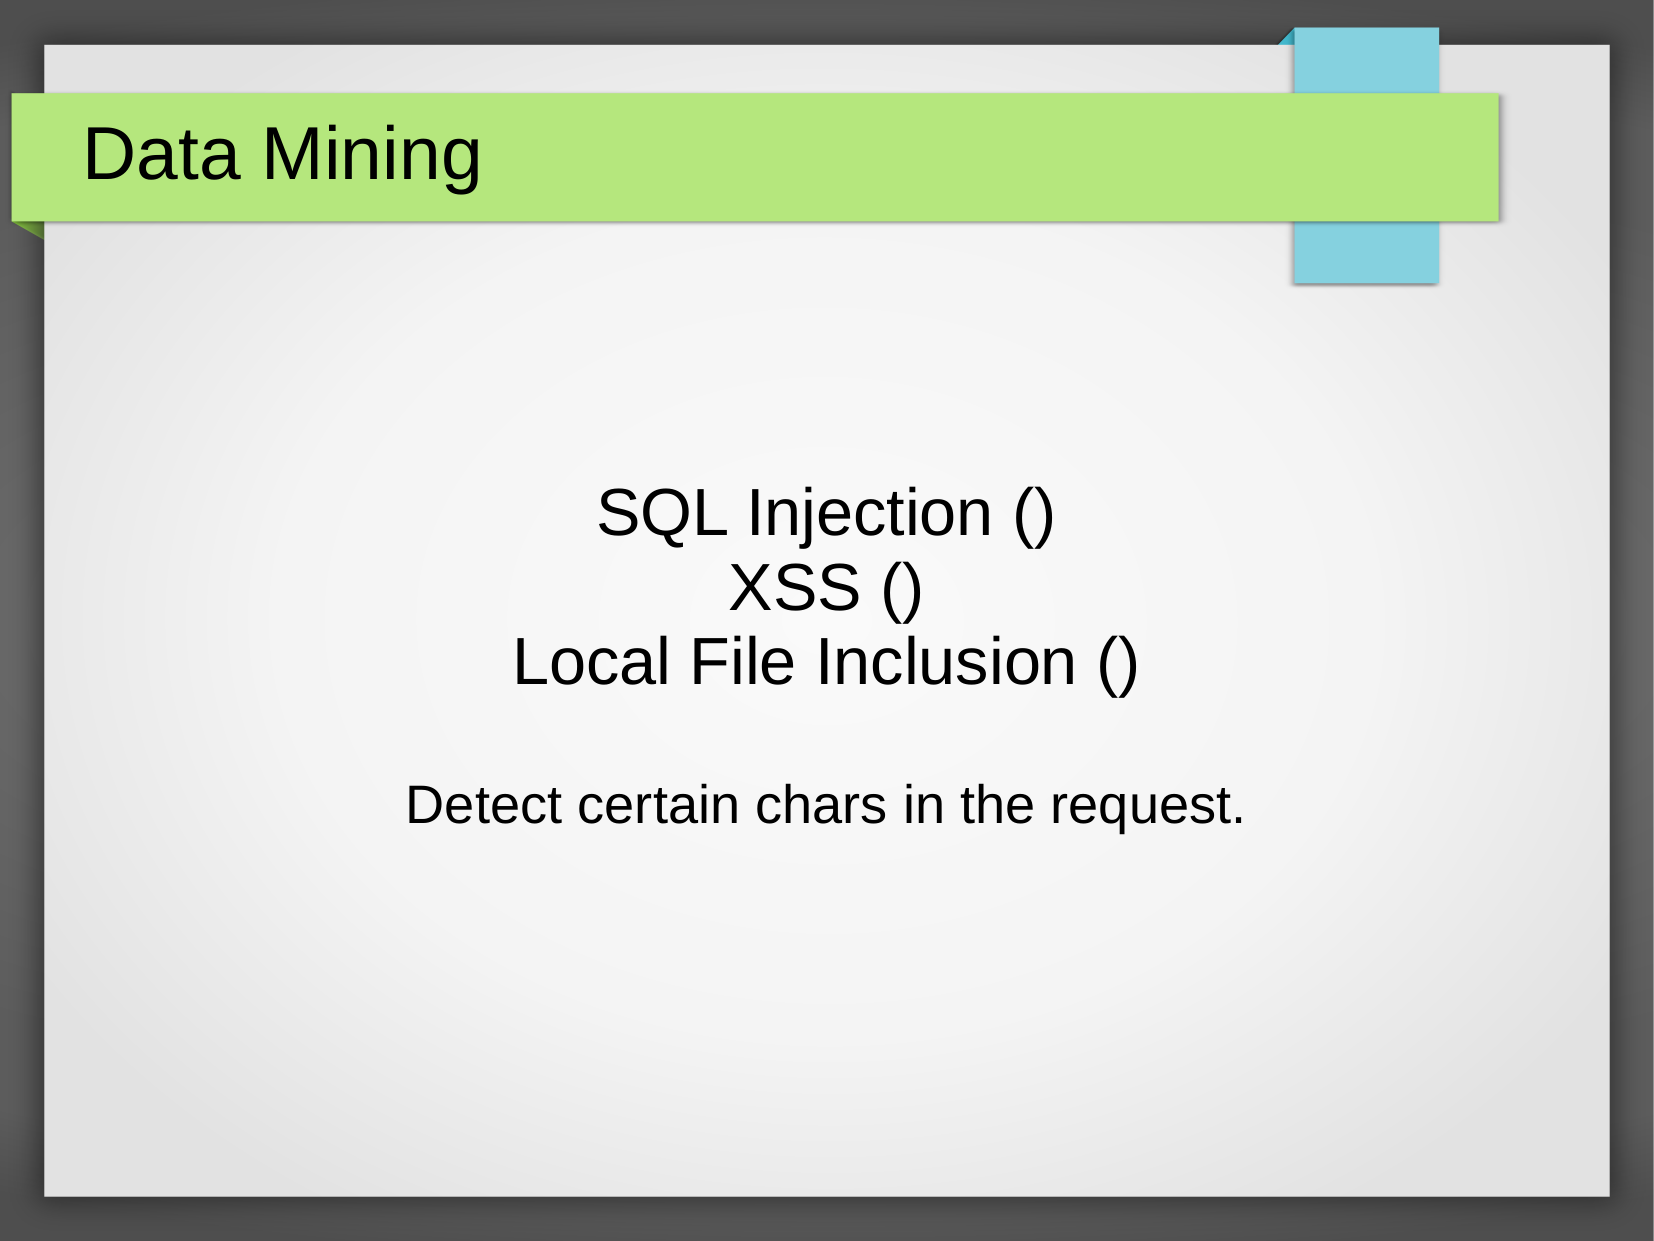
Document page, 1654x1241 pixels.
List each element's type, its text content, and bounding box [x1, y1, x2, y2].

picture [0, 0, 1654, 1241]
subtitle SQL Injection () XSS () Local File Inclusion () Detect certain chars in the request. [82, 295, 1571, 1015]
title Data Mining [82, 94, 1264, 213]
